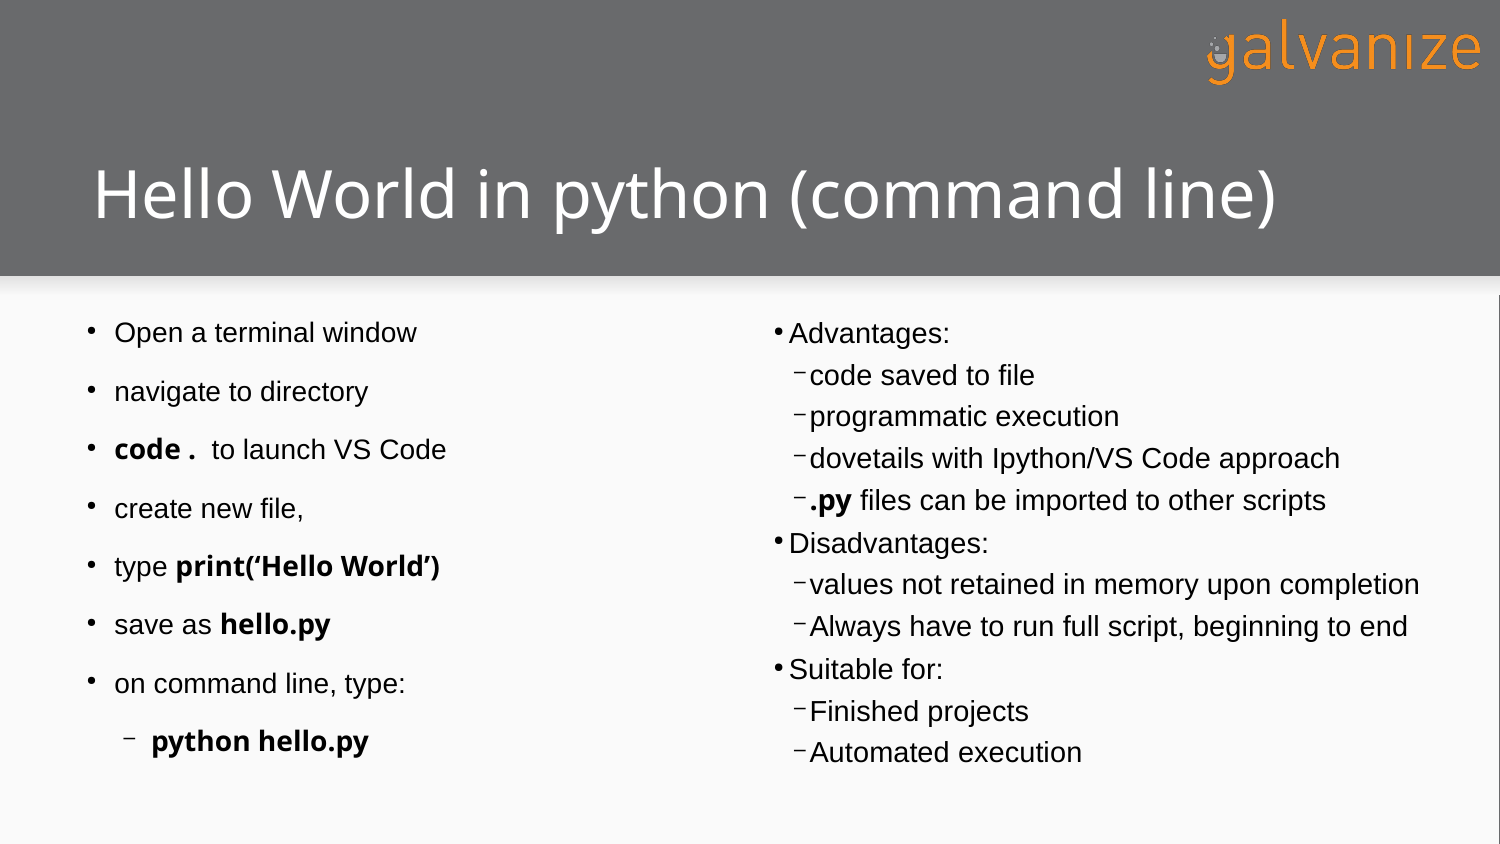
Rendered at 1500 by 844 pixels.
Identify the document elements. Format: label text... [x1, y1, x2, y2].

picture [1207, 19, 1480, 85]
list Advantages: code saved to file programmatic execution dovetails with Ipython/VS Code approach .py files can be imported to other scripts Disadvantages: values not retained in memory upon completion Always have to run full script, beginning to end Suitable for: Finished projects Automated execution [768, 314, 1427, 826]
title Hello World in python (command line) [77, 121, 1427, 248]
list Open a terminal window navigate to directory code . to launch VS Code create new file, type print(‘Hello World’) save as hello.py on command line, type: python hello.py [77, 314, 736, 760]
